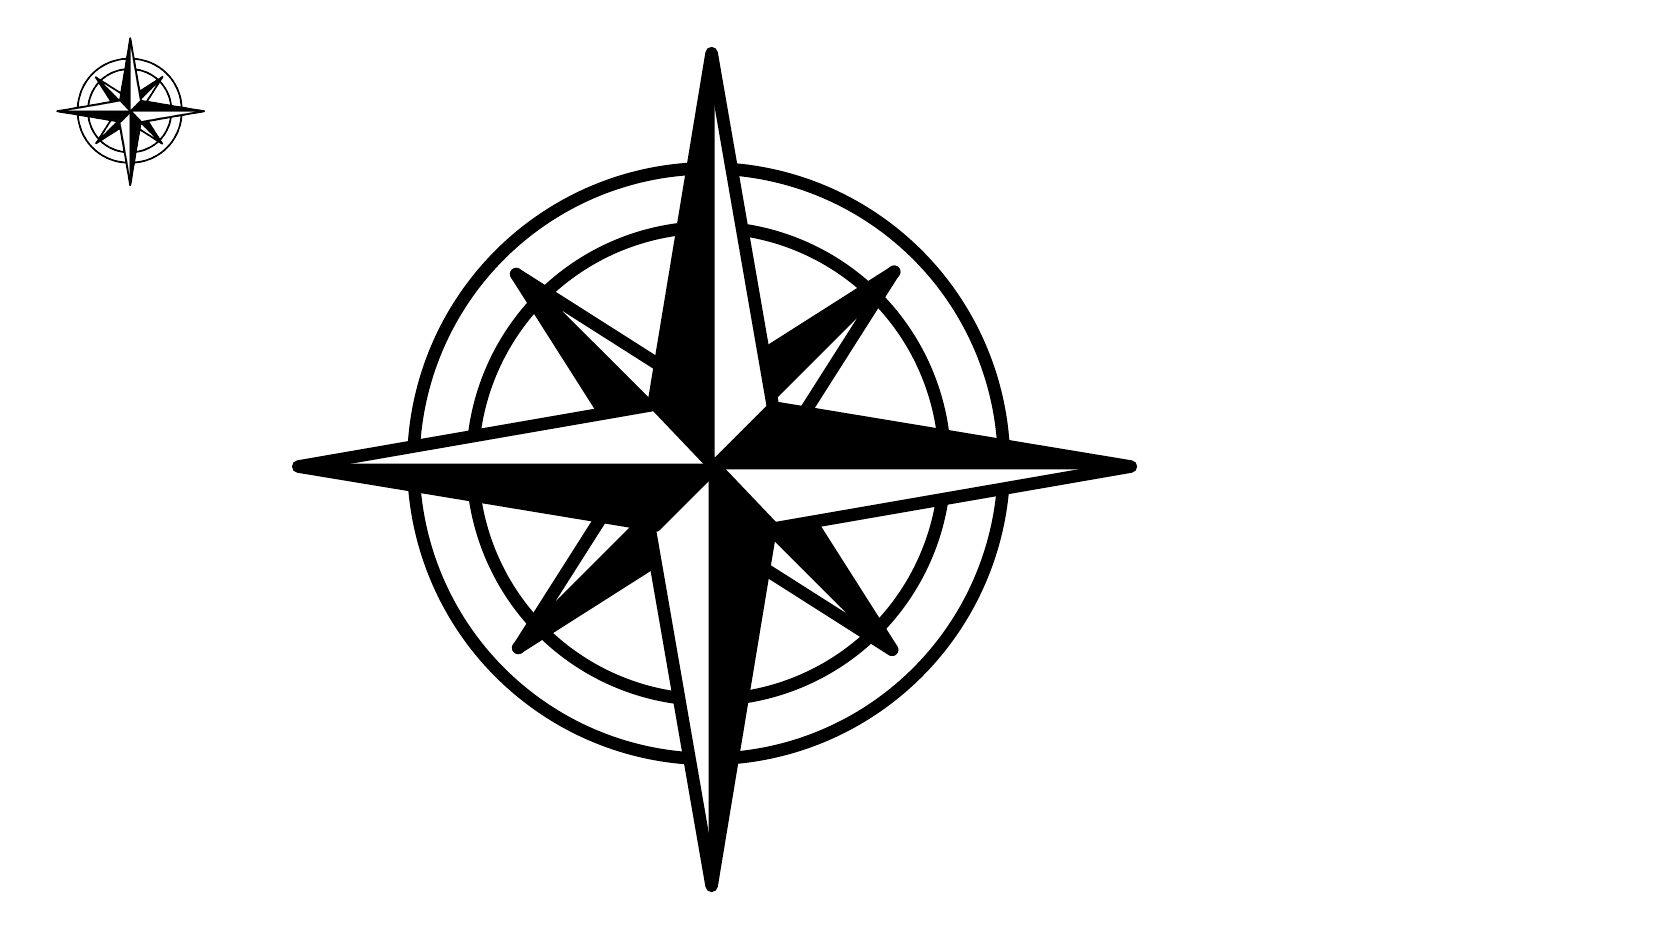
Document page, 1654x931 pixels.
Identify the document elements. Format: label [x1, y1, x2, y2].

text_box [298, 53, 1131, 886]
picture [56, 37, 205, 187]
